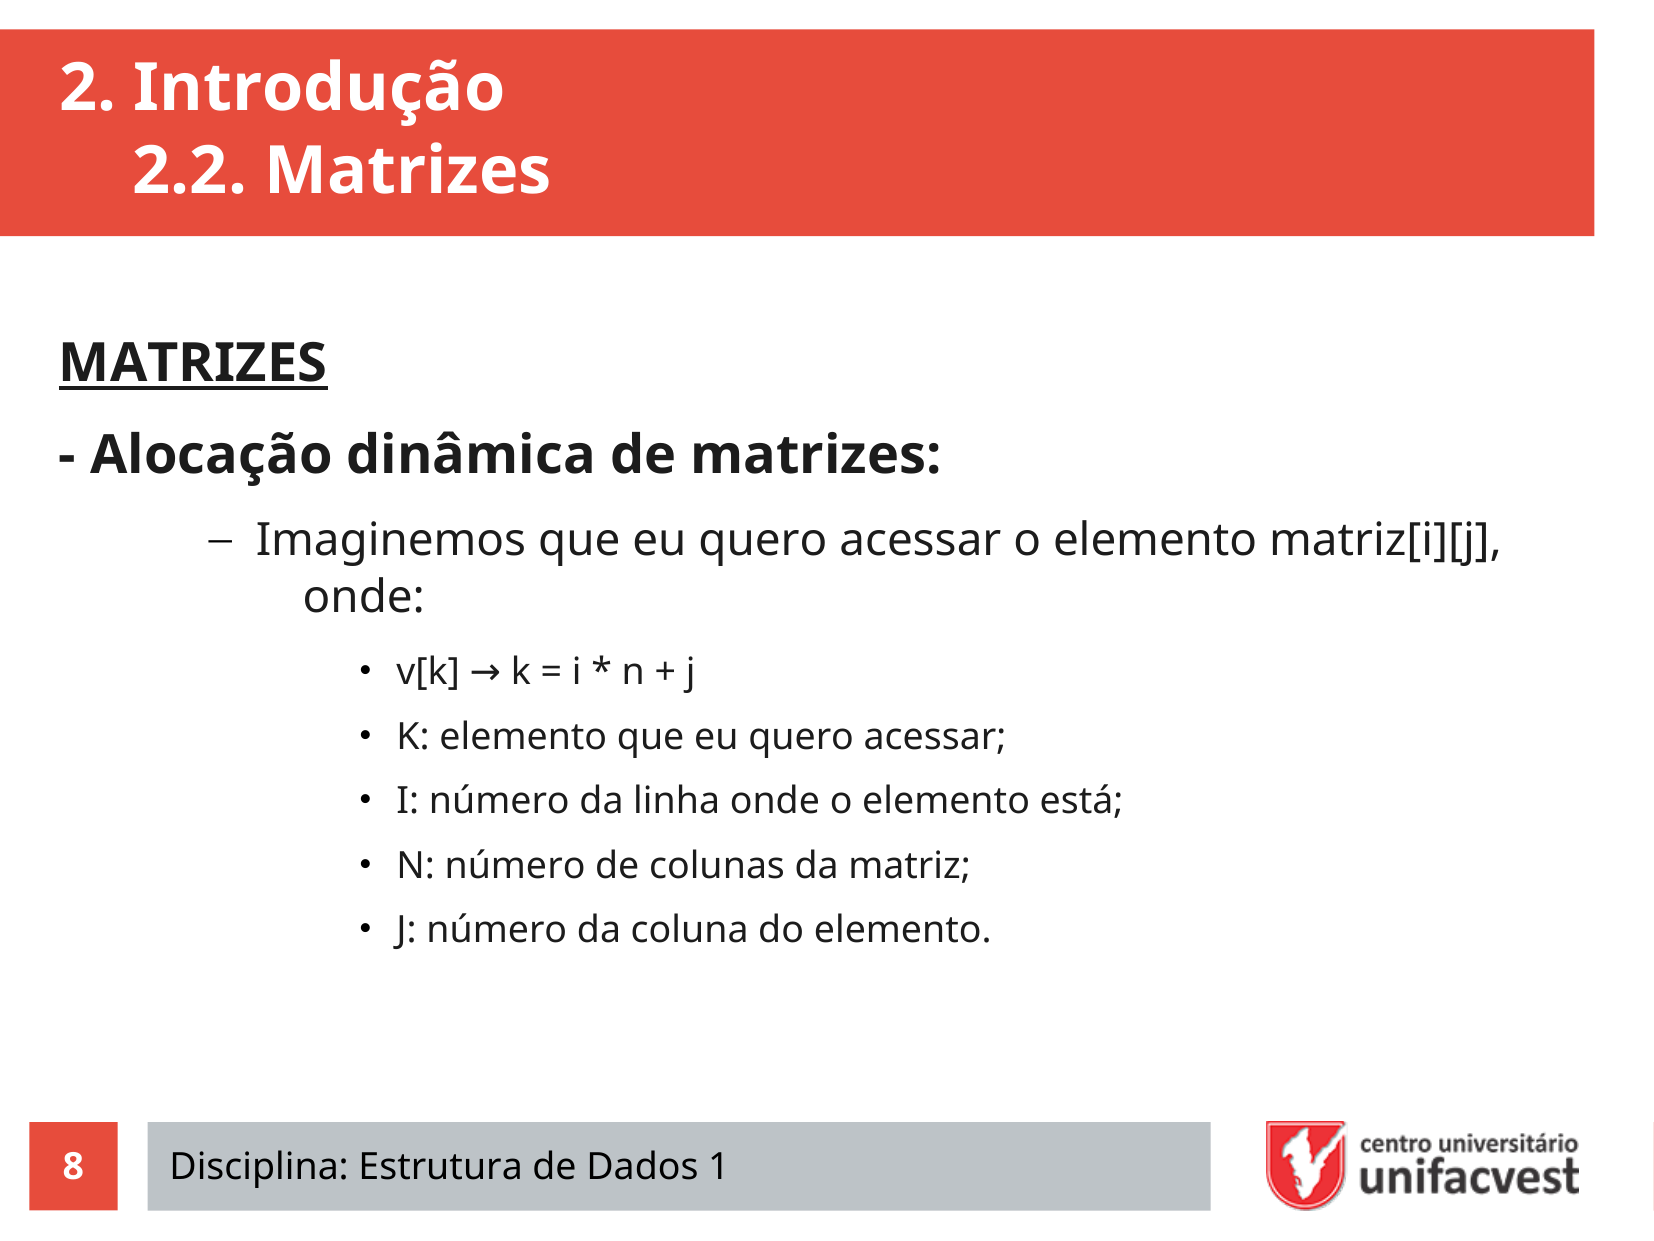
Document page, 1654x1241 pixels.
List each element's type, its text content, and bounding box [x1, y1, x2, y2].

title 2. Introdução 2.2. Matrizes [59, 59, 1595, 207]
text_box [1238, 1120, 1654, 1212]
picture [1266, 1121, 1579, 1211]
text_box Disciplina: Estrutura de Dados 1 [154, 1132, 1205, 1196]
list MATRIZES - Alocação dinâmica de matrizes: Imaginemos que eu quero acessar o elemento matriz[i][j], onde: v[k] → k = i * n + j K: elemento que eu quero acessar; I: número da linha onde o elemento está; N: número de colunas da matriz; J: número da coluna do elemento. [59, 324, 1566, 1093]
